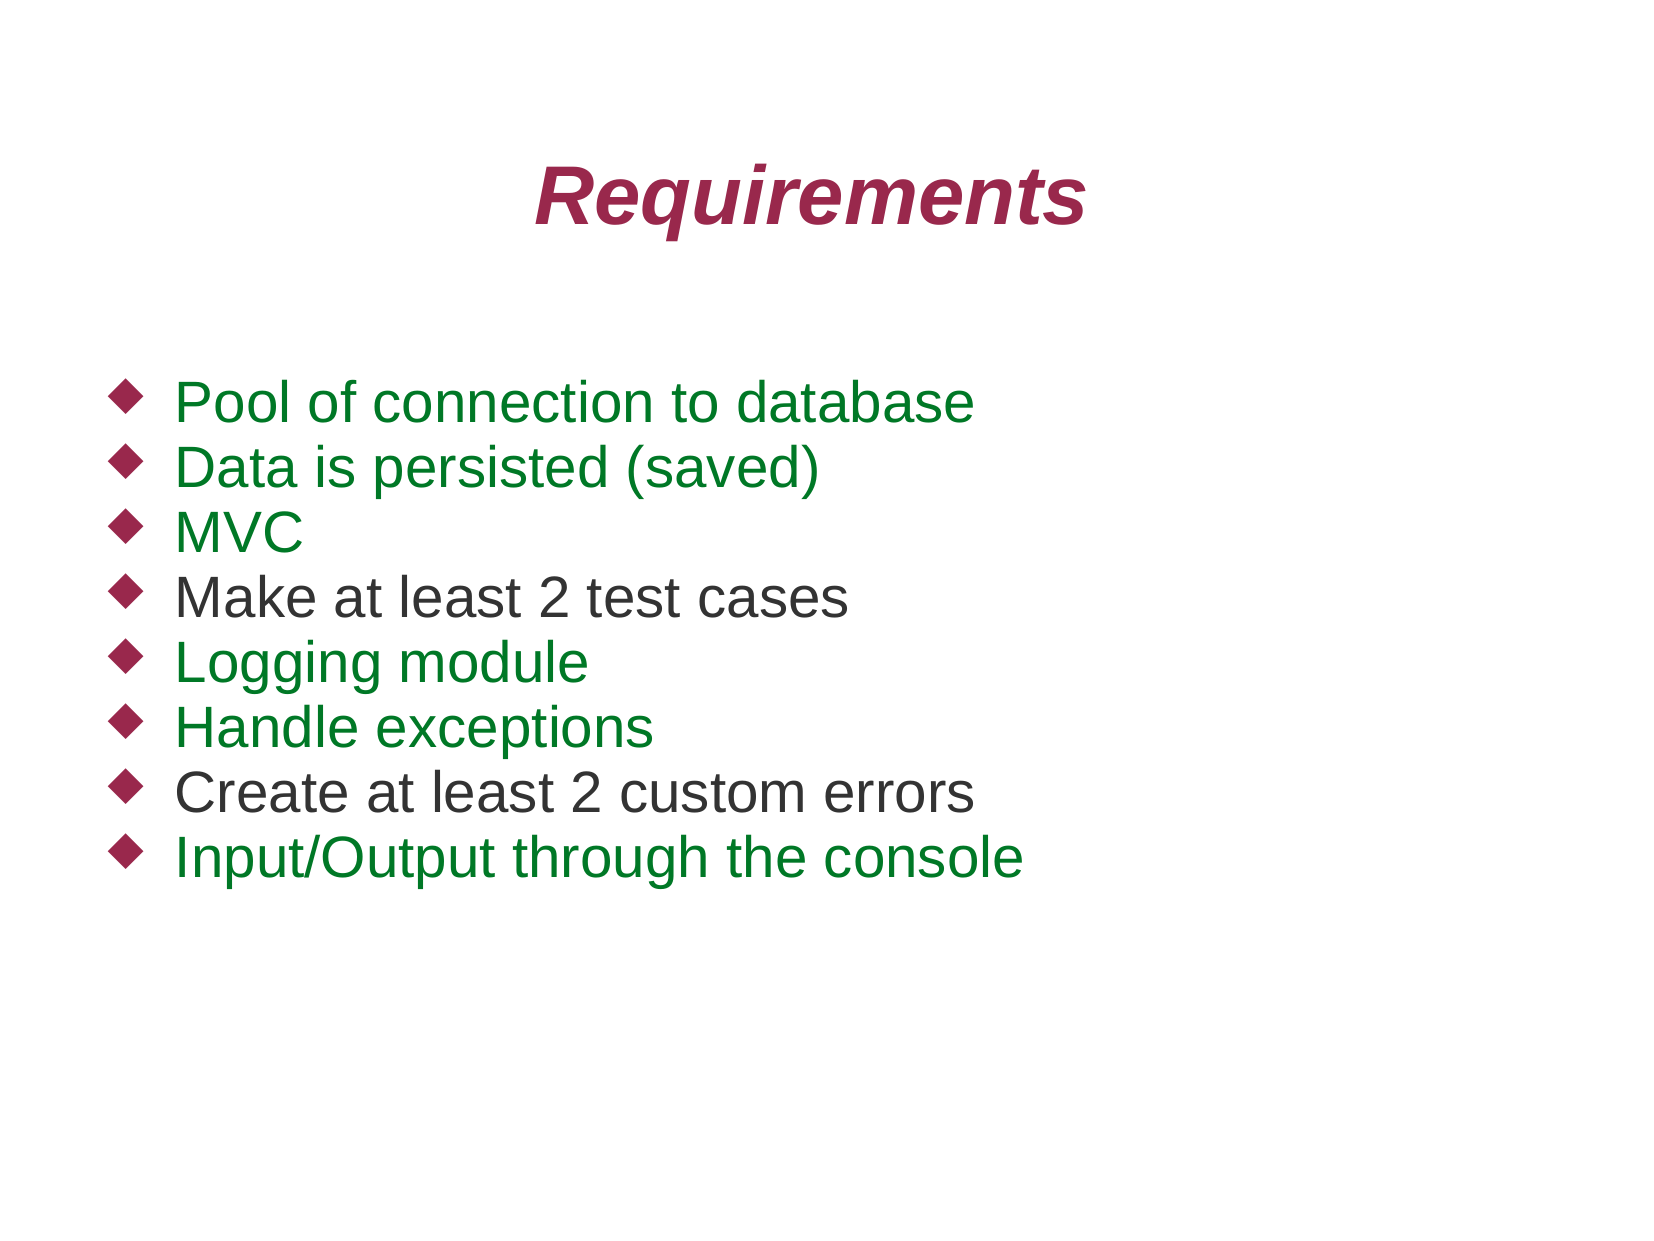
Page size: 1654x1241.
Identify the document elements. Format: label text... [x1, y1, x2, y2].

title Requirements [118, 112, 1506, 281]
list Pool of connection to database Data is persisted (saved) MVC Make at least 2 test cases Logging module Handle exceptions Create at least 2 custom errors Input/Output through the console [92, 304, 1546, 1201]
